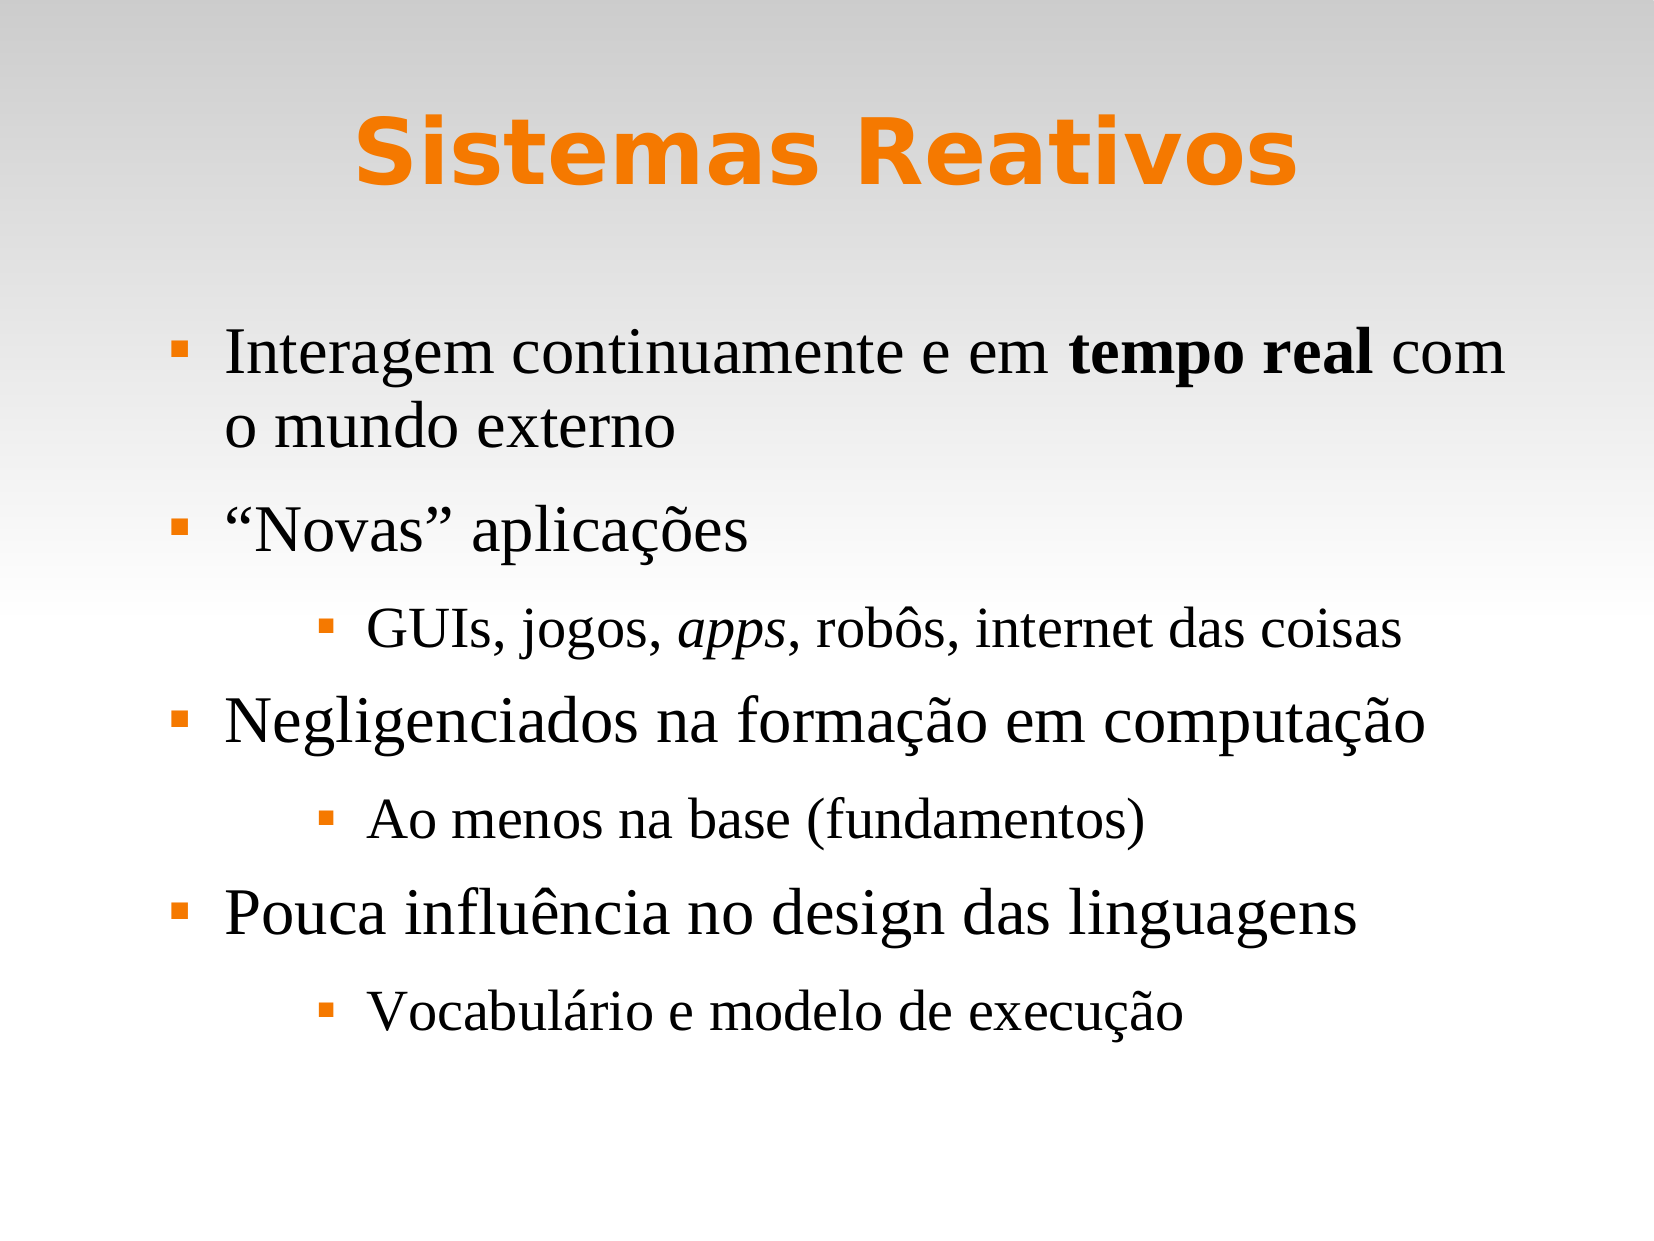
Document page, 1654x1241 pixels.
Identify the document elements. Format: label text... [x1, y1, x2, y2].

list Interagem continuamente e em tempo real com o mundo externo “Novas” aplicações GUIs, jogos, apps, robôs, internet das coisas Negligenciados na formação em computação Ao menos na base (fundamentos) Pouca influência no design das linguagens Vocabulário e modelo de execução [82, 313, 1538, 1168]
title Sistemas Reativos [82, 49, 1571, 257]
